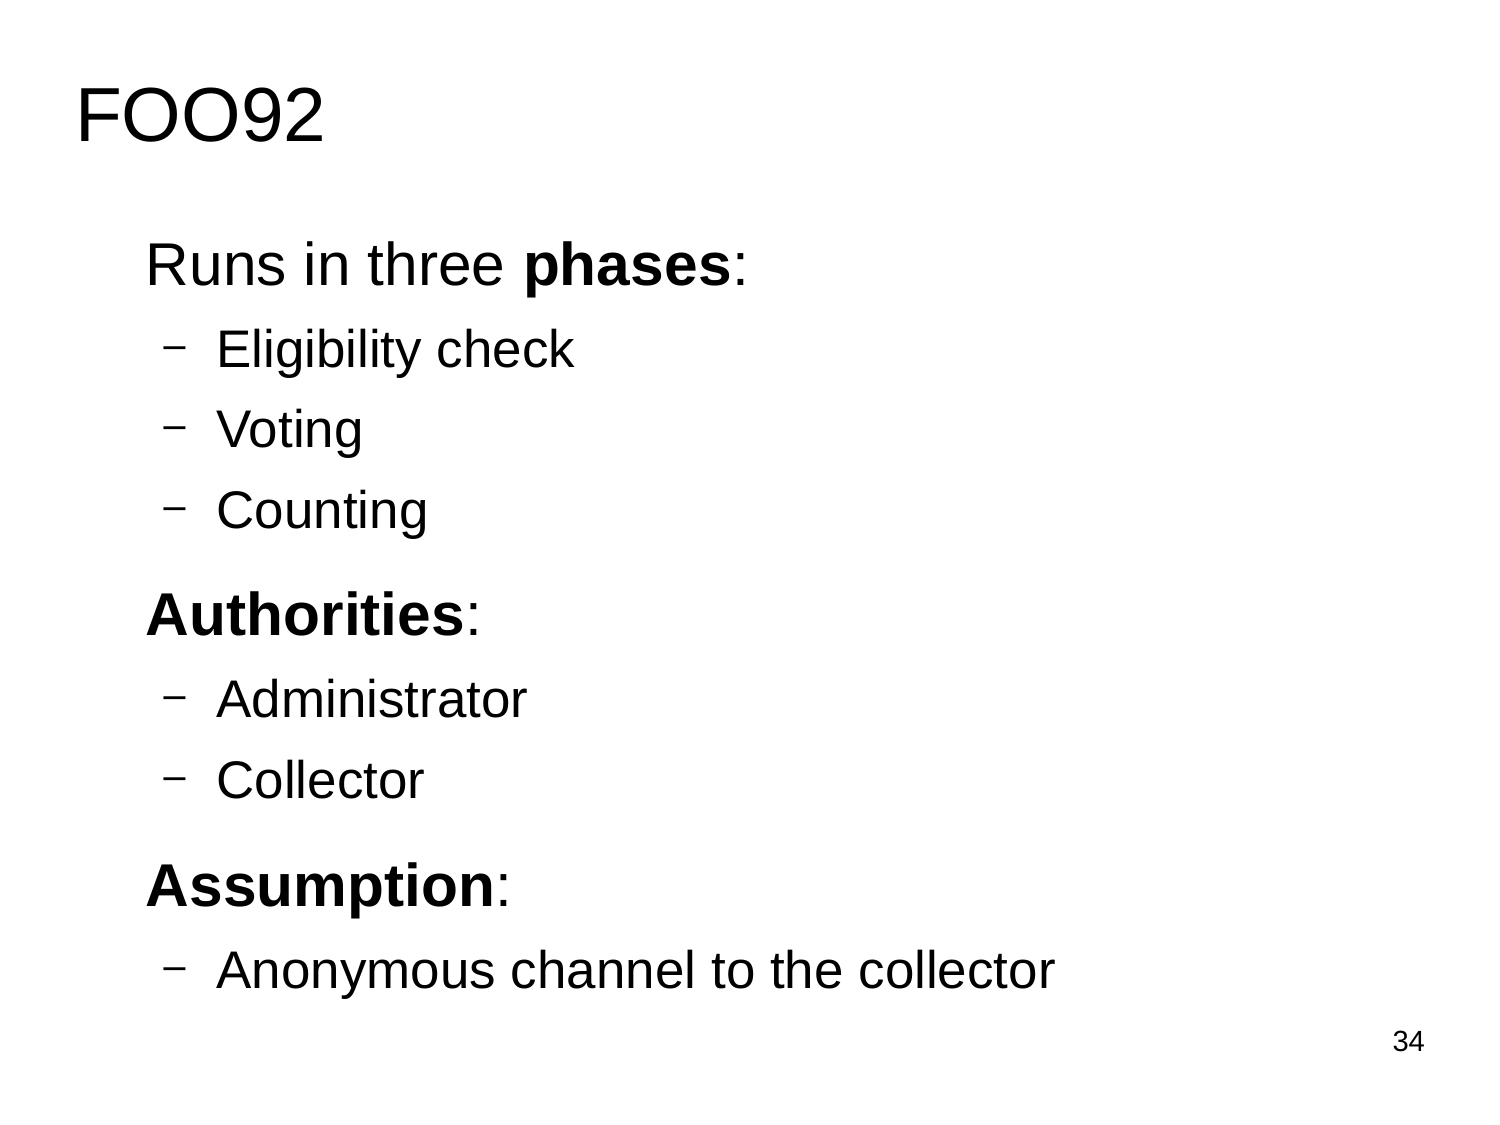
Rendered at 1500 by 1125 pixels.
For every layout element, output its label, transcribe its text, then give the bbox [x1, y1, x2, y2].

title FOO92 [75, 44, 1425, 185]
list Runs in three phases: Eligibility check Voting Counting Authorities: Administrator Collector Assumption: Anonymous channel to the collector [75, 230, 1425, 1014]
